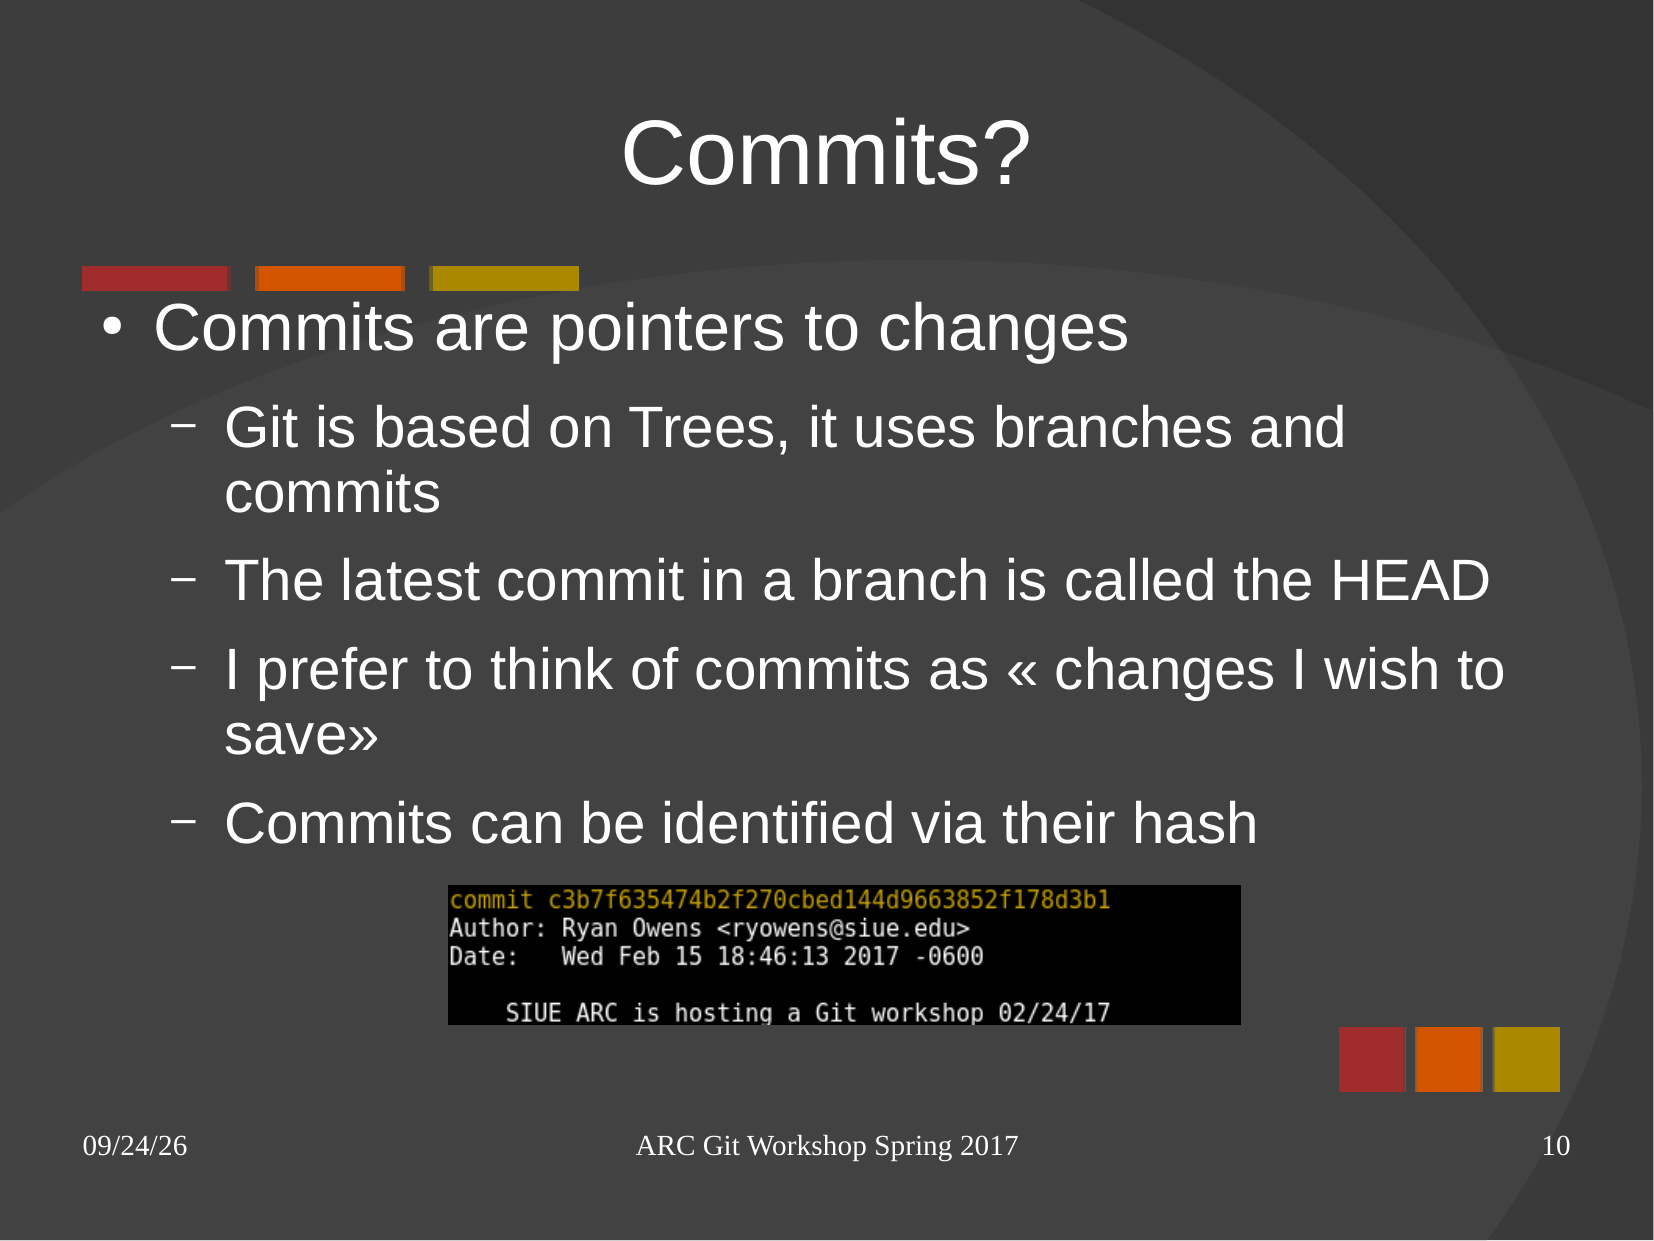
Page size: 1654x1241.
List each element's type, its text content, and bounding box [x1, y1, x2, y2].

picture [82, 266, 579, 290]
picture [448, 885, 1241, 1025]
title Commits? [82, 49, 1571, 257]
list Commits are pointers to changes Git is based on Trees, it uses branches and commits The latest commit in a branch is called the HEAD I prefer to think of commits as « changes I wish to save» Commits can be identified via their hash [82, 290, 1571, 1010]
picture [1339, 1027, 1560, 1092]
